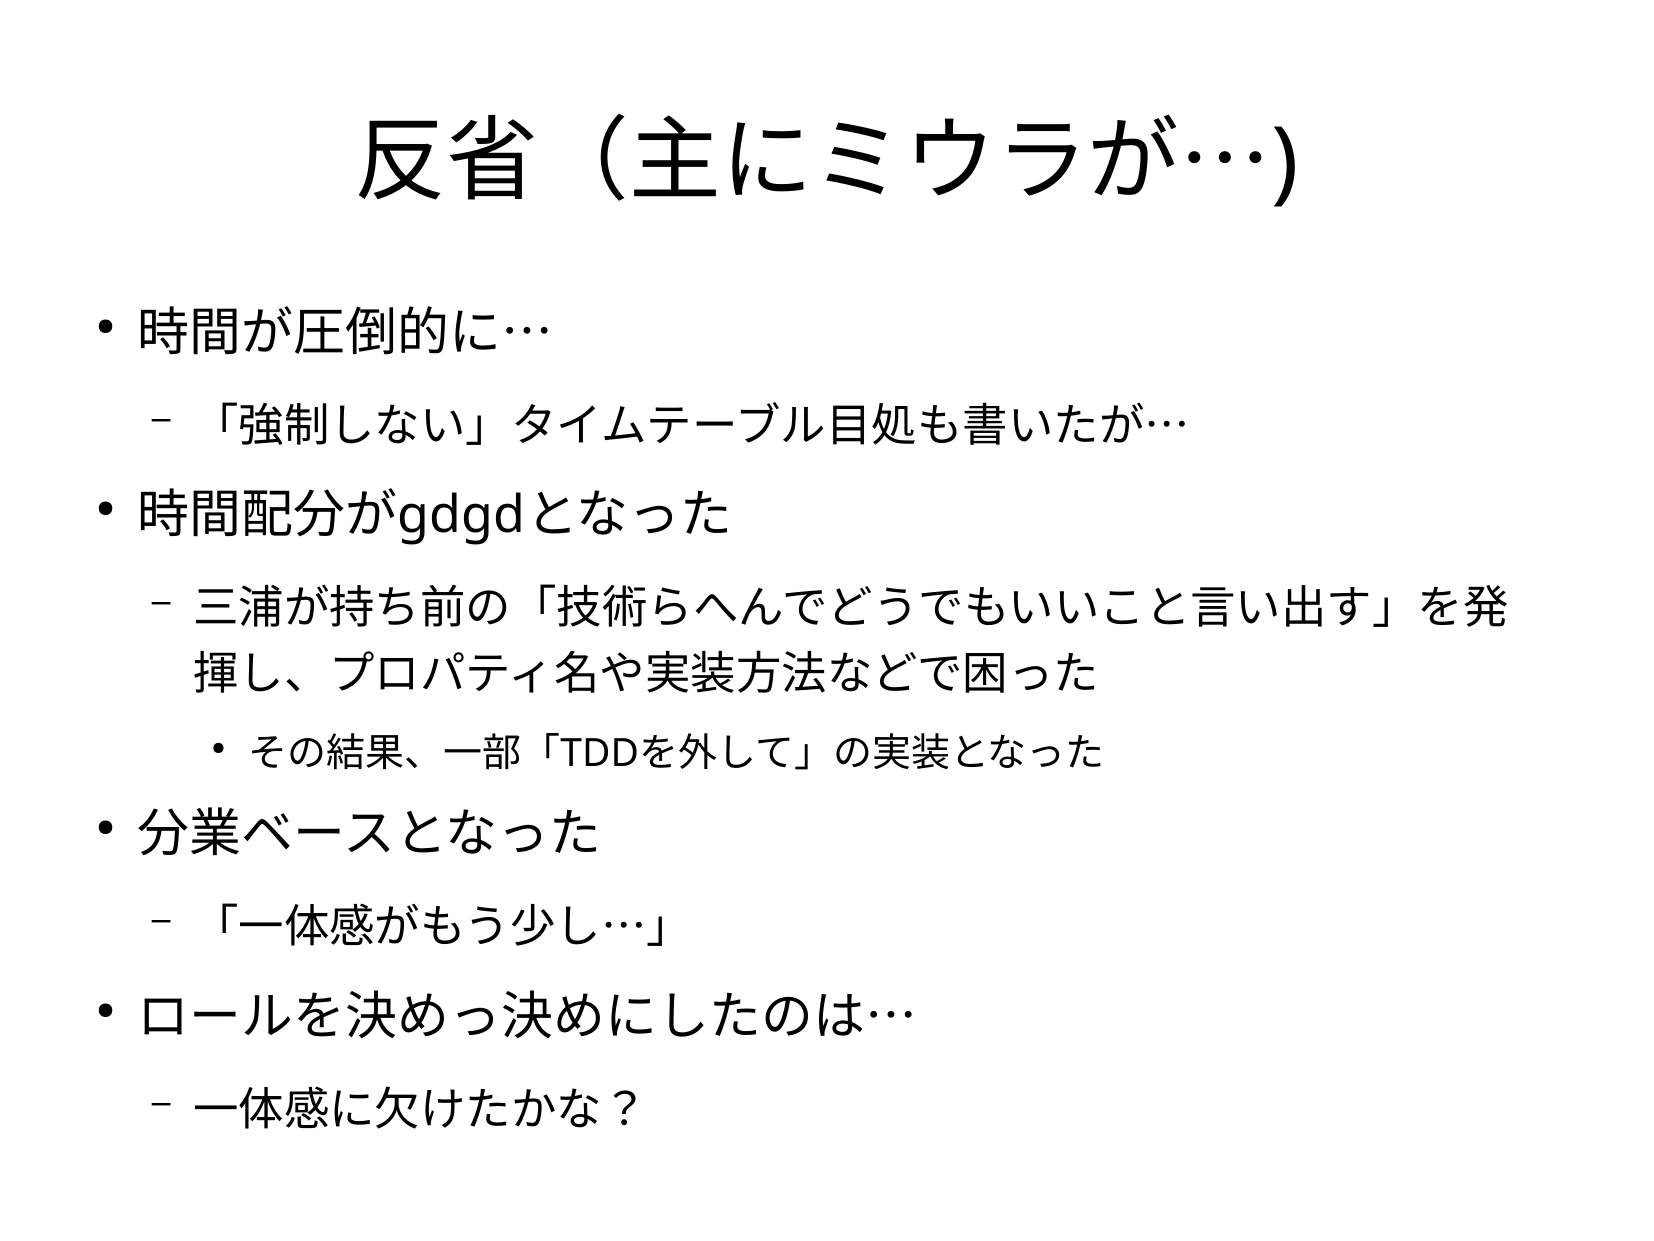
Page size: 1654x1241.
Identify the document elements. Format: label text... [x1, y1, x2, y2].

list 時間が圧倒的に… 「強制しない」タイムテーブル目処も書いたが… 時間配分がgdgdとなった 三浦が持ち前の「技術らへんでどうでもいいこと言い出す」を発揮し、プロパティ名や実装方法などで困った その結果、一部「TDDを外して」の実装となった 分業ベースとなった 「一体感がもう少し…」 ロールを決めっ決めにしたのは… 一体感に欠けたかな？ [82, 290, 1538, 1146]
title 反省（主にミウラが…) [82, 49, 1571, 257]
